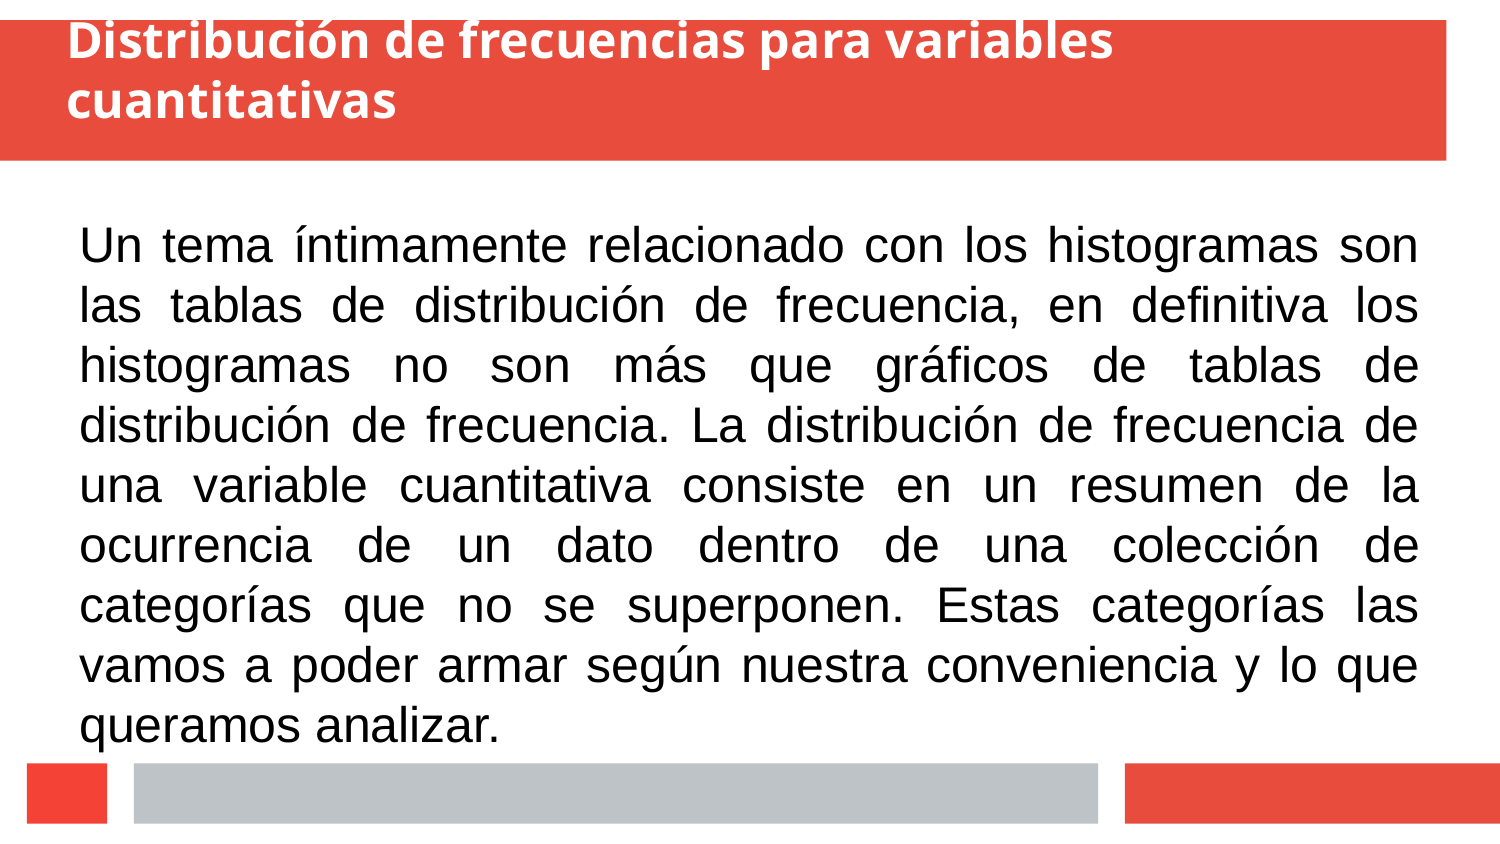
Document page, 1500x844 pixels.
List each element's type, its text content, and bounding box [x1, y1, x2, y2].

title Distribución de frecuencias para variables cuantitativas [53, 40, 1447, 141]
subtitle Un tema íntimamente relacionado con los histogramas son las tablas de distribución de frecuencia, en definitiva los histogramas no son más que gráficos de tablas de distribución de frecuencia. La distribución de frecuencia de una variable cuantitativa consiste en un resumen de la ocurrencia de un dato dentro de una colección de categorías que no se superponen. Estas categorías las vamos a poder armar según nuestra conveniencia y lo que queramos analizar. [66, 199, 1433, 722]
